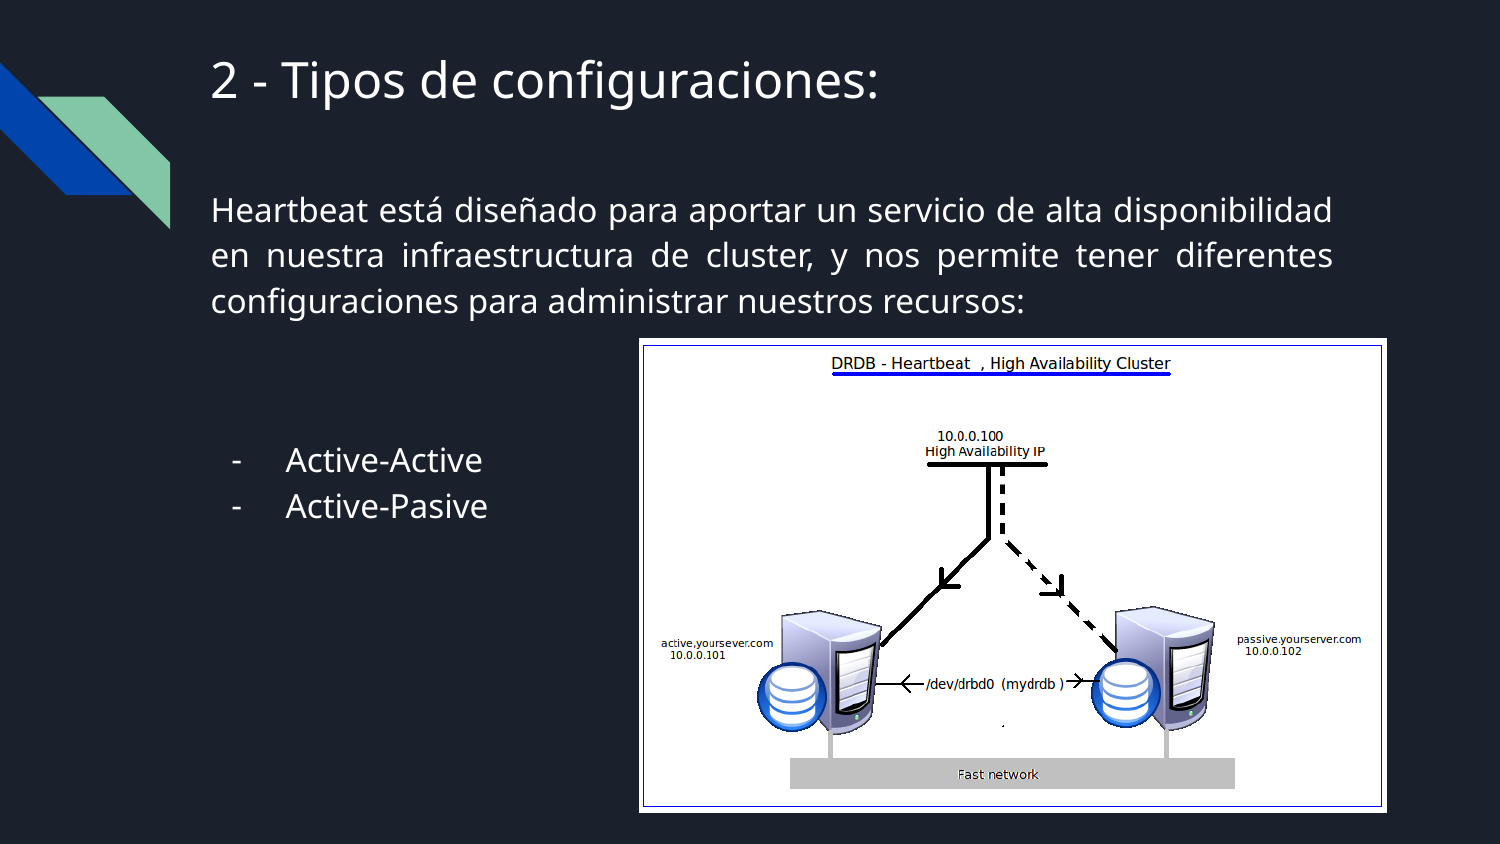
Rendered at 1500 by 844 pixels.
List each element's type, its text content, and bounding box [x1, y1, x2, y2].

list Heartbeat está diseñado para aportar un servicio de alta disponibilidad en nuestra infraestructura de cluster, y nos permite tener diferentes configuraciones para administrar nuestros recursos: Active-Active Active-Pasive [195, 167, 1351, 646]
picture [639, 338, 1387, 813]
title 2 - Tipos de configuraciones: [195, 33, 1351, 167]
